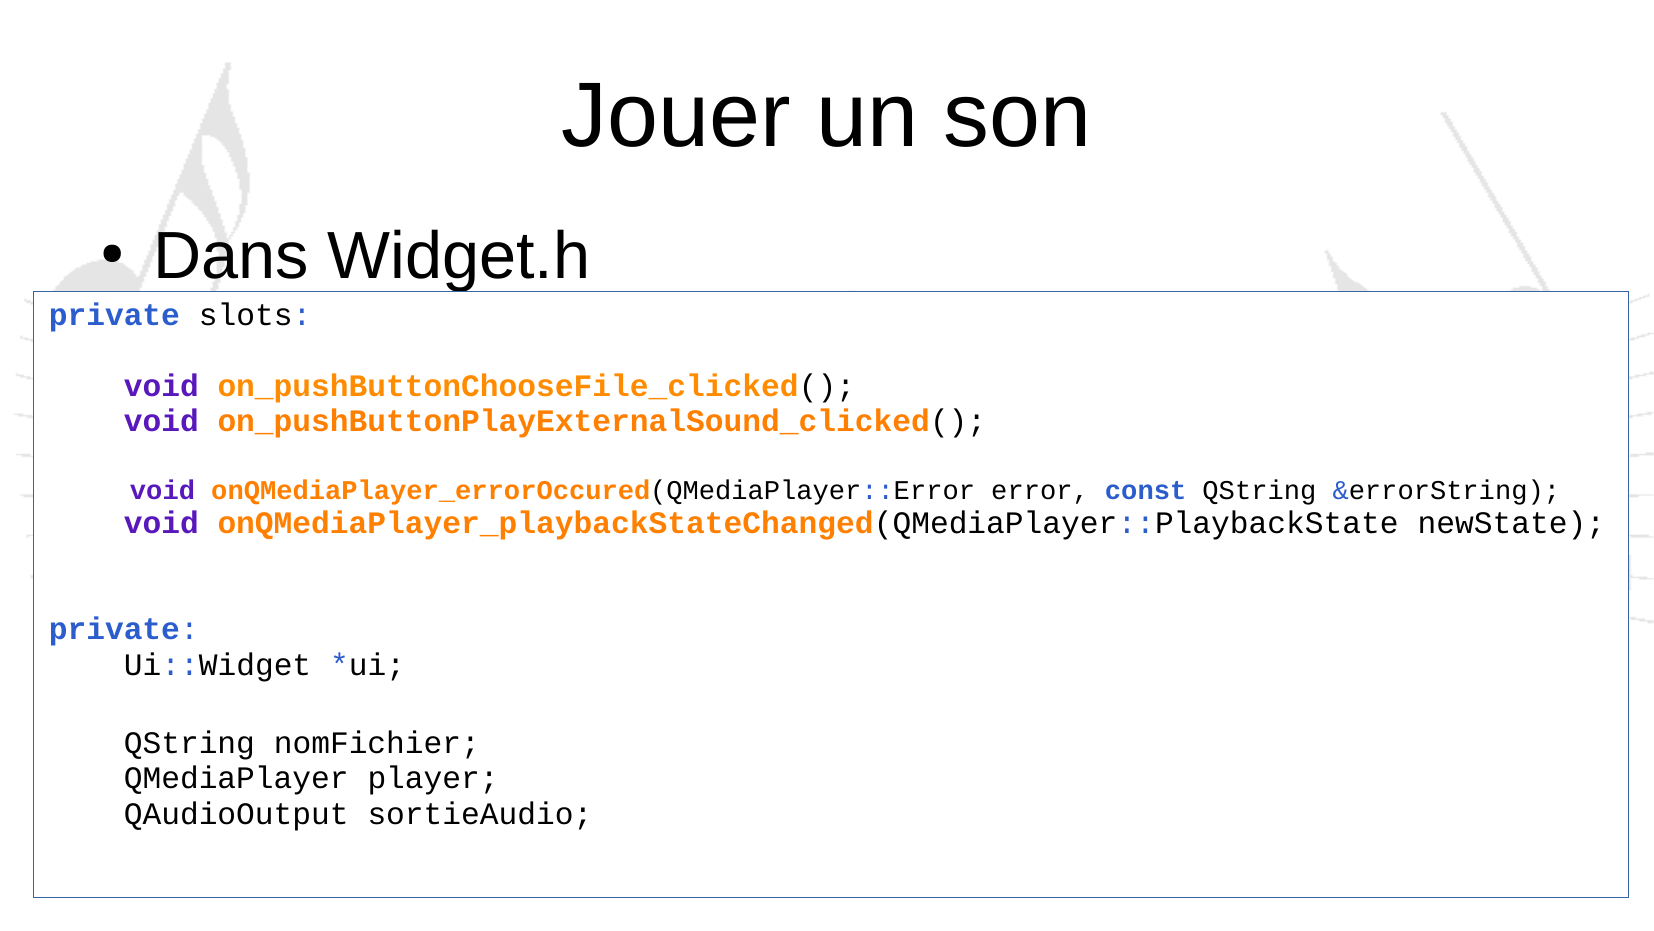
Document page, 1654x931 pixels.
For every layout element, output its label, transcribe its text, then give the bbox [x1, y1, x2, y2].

text_box private slots: void on_pushButtonChooseFile_clicked(); void on_pushButtonPlayExternalSound_clicked(); void onQMediaPlayer_errorOccured(QMediaPlayer::Error error, const QString &errorString); void onQMediaPlayer_playbackStateChanged(QMediaPlayer::PlaybackState newState); private: Ui::Widget *ui; QString nomFichier; QMediaPlayer player; QAudioOutput sortieAudio; [33, 291, 1629, 898]
title Jouer un son [82, 37, 1571, 193]
list Dans Widget.h [82, 217, 1571, 291]
